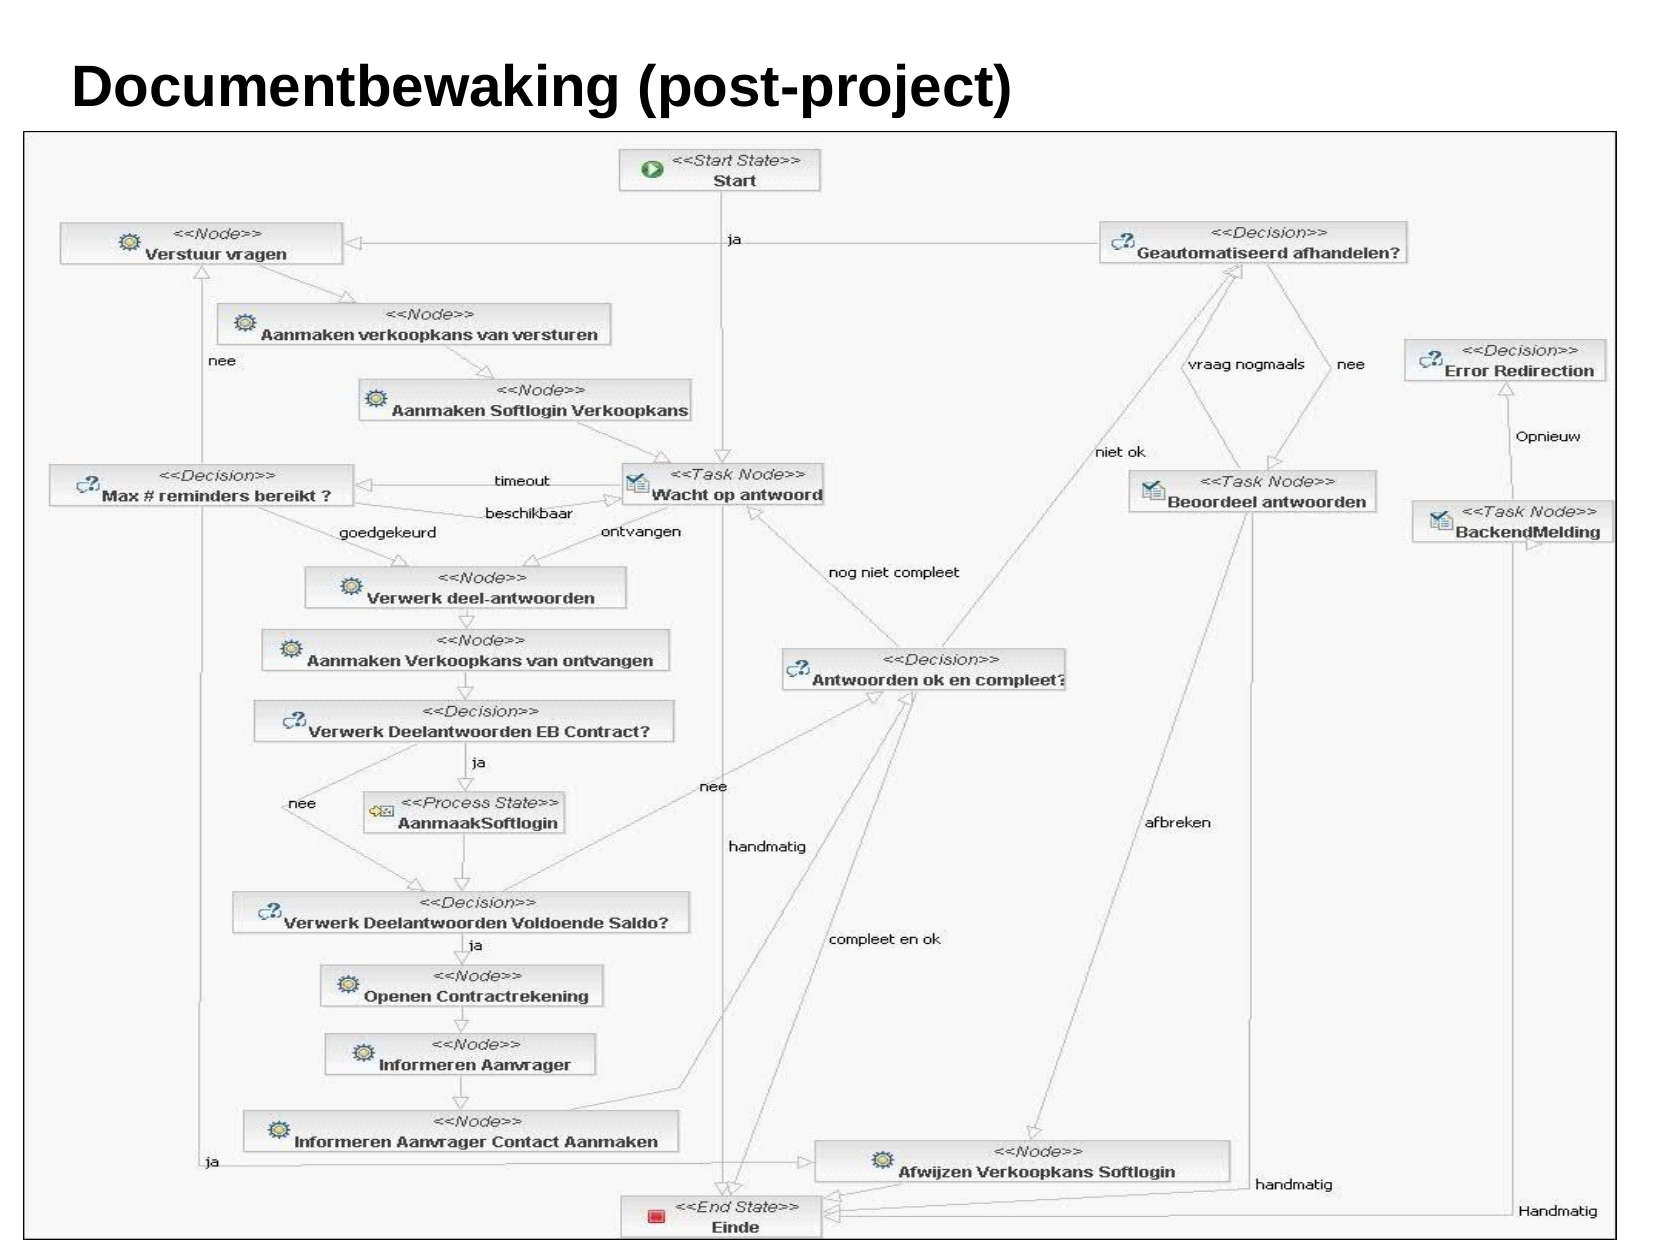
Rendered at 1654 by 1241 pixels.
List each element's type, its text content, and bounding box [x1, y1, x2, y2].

list [1617, 244, 1624, 1116]
title Documentbewaking (post-project) [71, 40, 1482, 131]
picture [23, 131, 1617, 1241]
